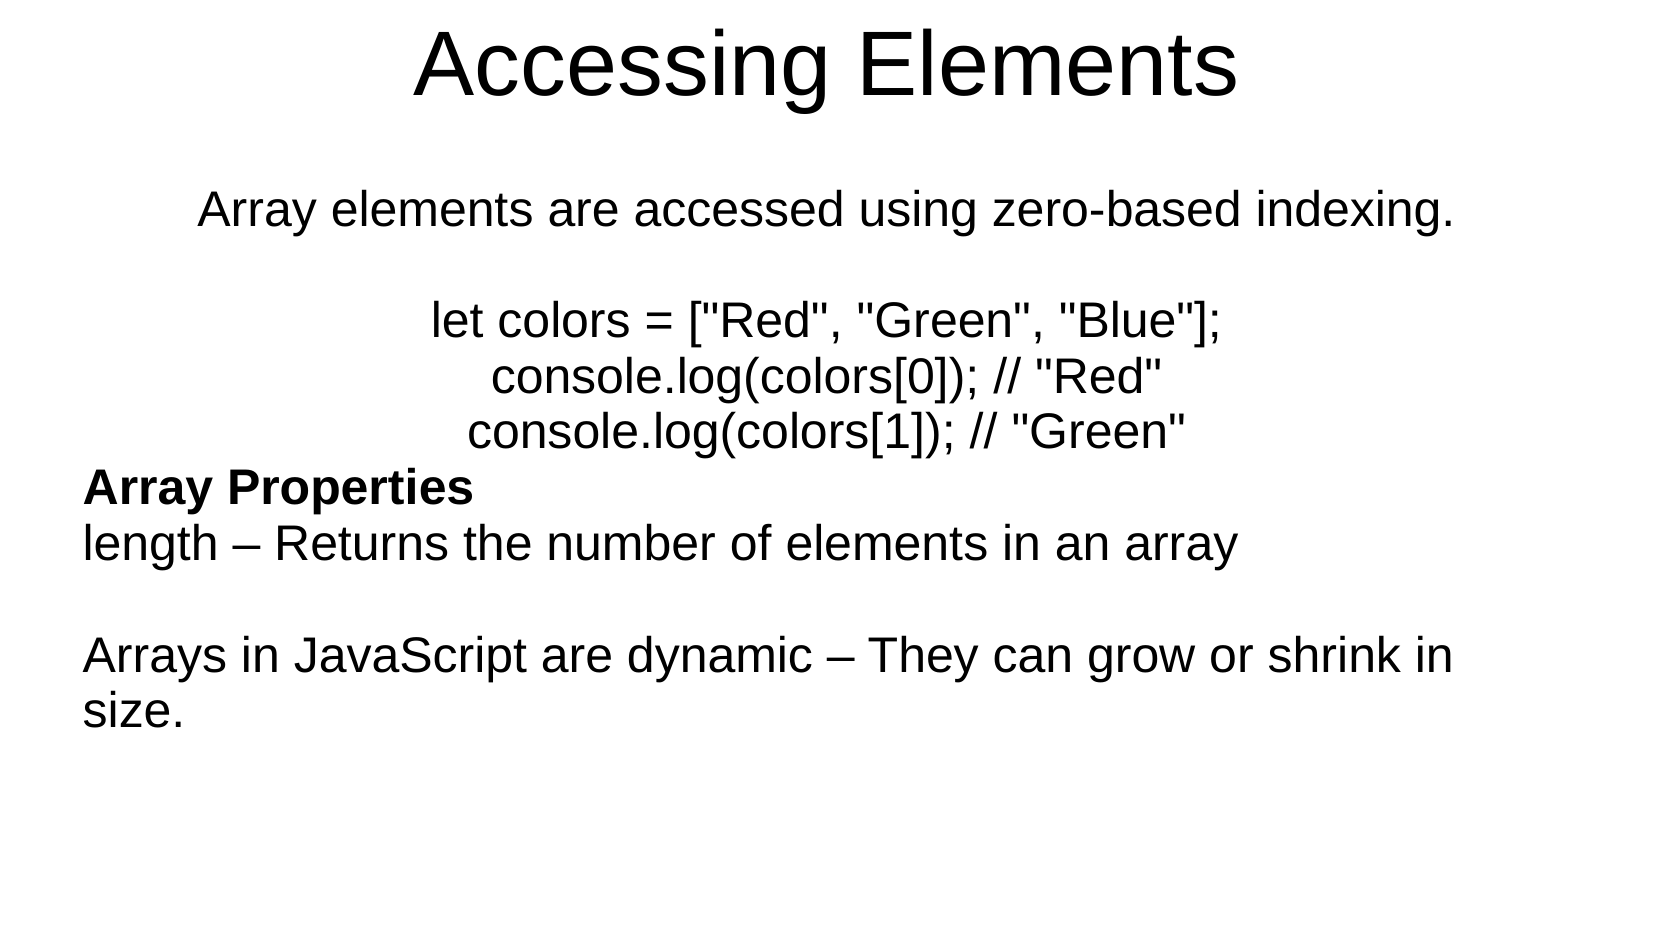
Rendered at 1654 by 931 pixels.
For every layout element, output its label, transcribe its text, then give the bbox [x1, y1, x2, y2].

title Accessing Elements [82, 12, 1571, 180]
subtitle Array elements are accessed using zero-based indexing. let colors = ["Red", "Green", "Blue"]; console.log(colors[0]); // "Red" console.log(colors[1]); // "Green" Array Properties length – Returns the number of elements in an array Arrays in JavaScript are dynamic – They can grow or shrink in size. [82, 180, 1571, 794]
